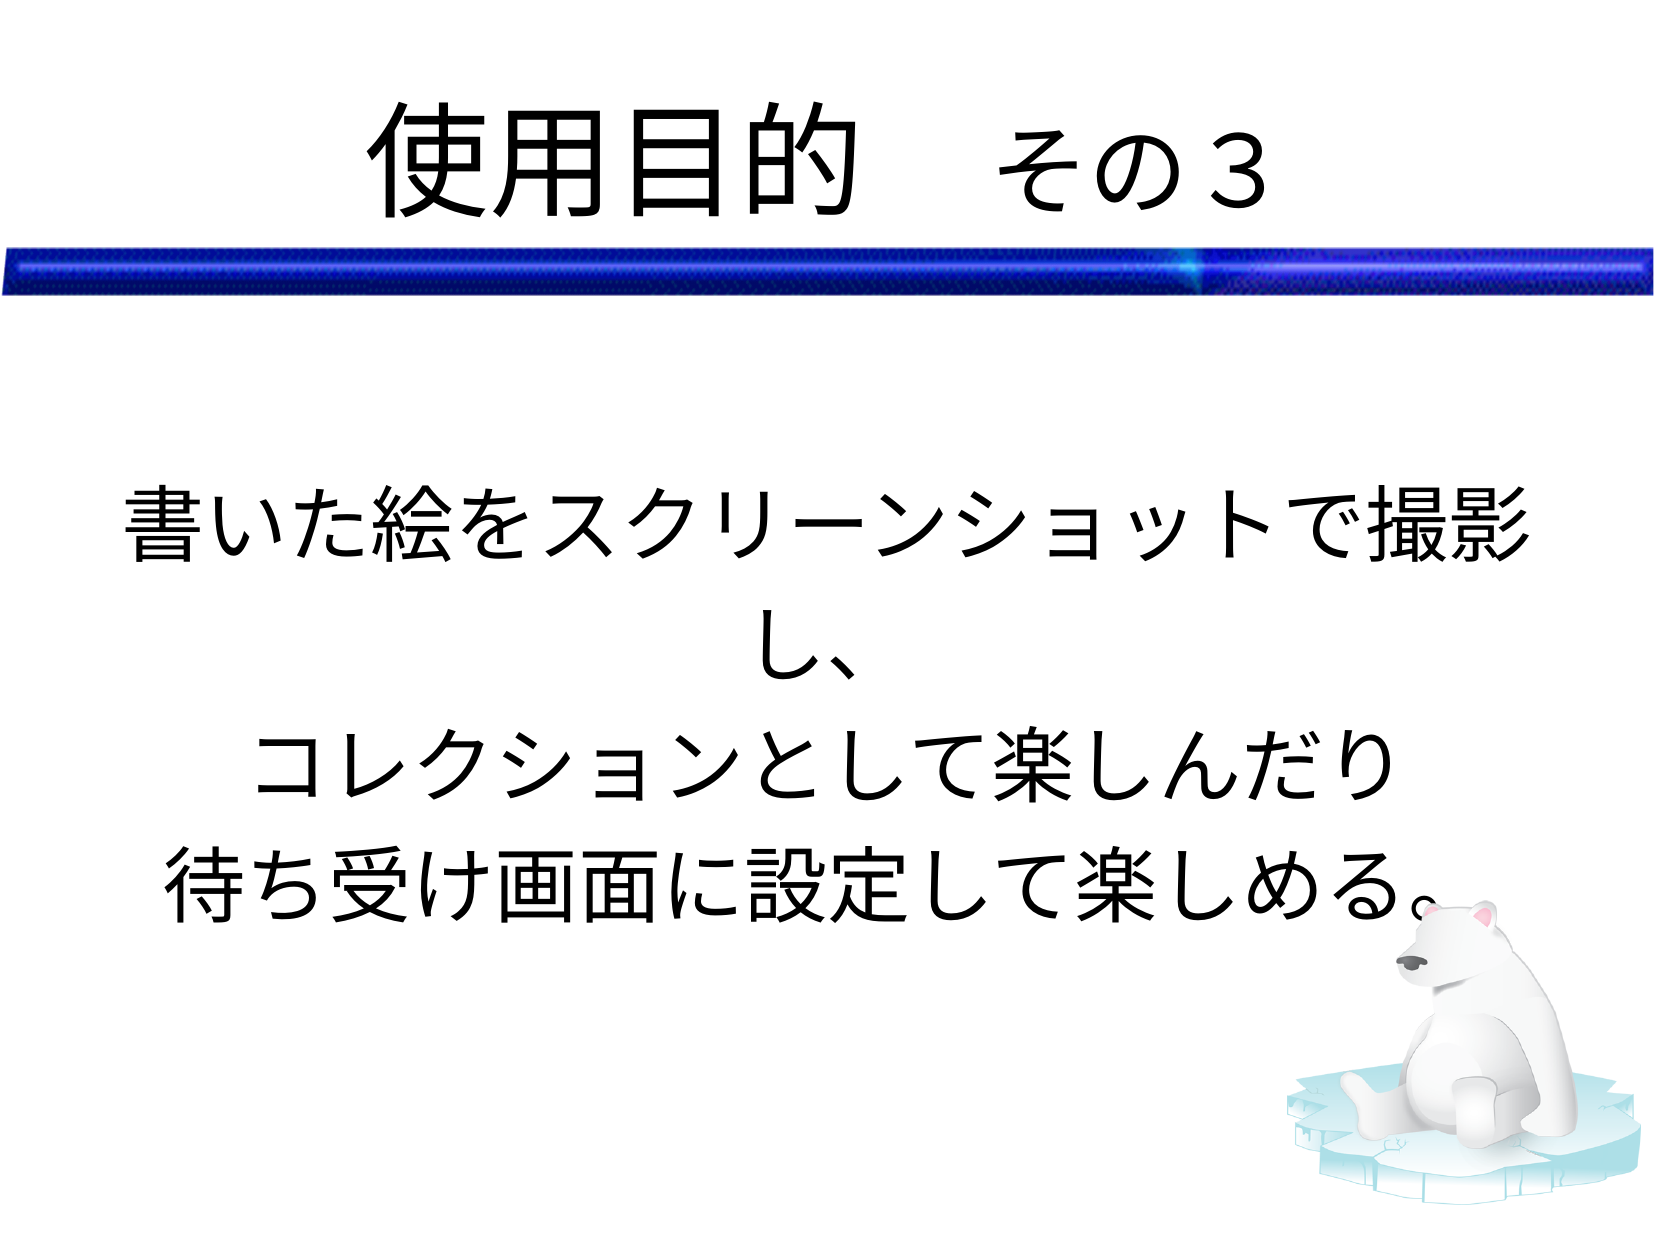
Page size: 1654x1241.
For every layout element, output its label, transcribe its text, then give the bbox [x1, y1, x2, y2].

picture [1287, 897, 1641, 1205]
picture [1, 248, 1654, 296]
title 使用目的 その３ [82, 49, 1571, 247]
subtitle 書いた絵をスクリーンショットで撮影し、 コレクションとして楽しんだり 待ち受け画面に設定して楽しめる。 [82, 296, 1571, 1109]
